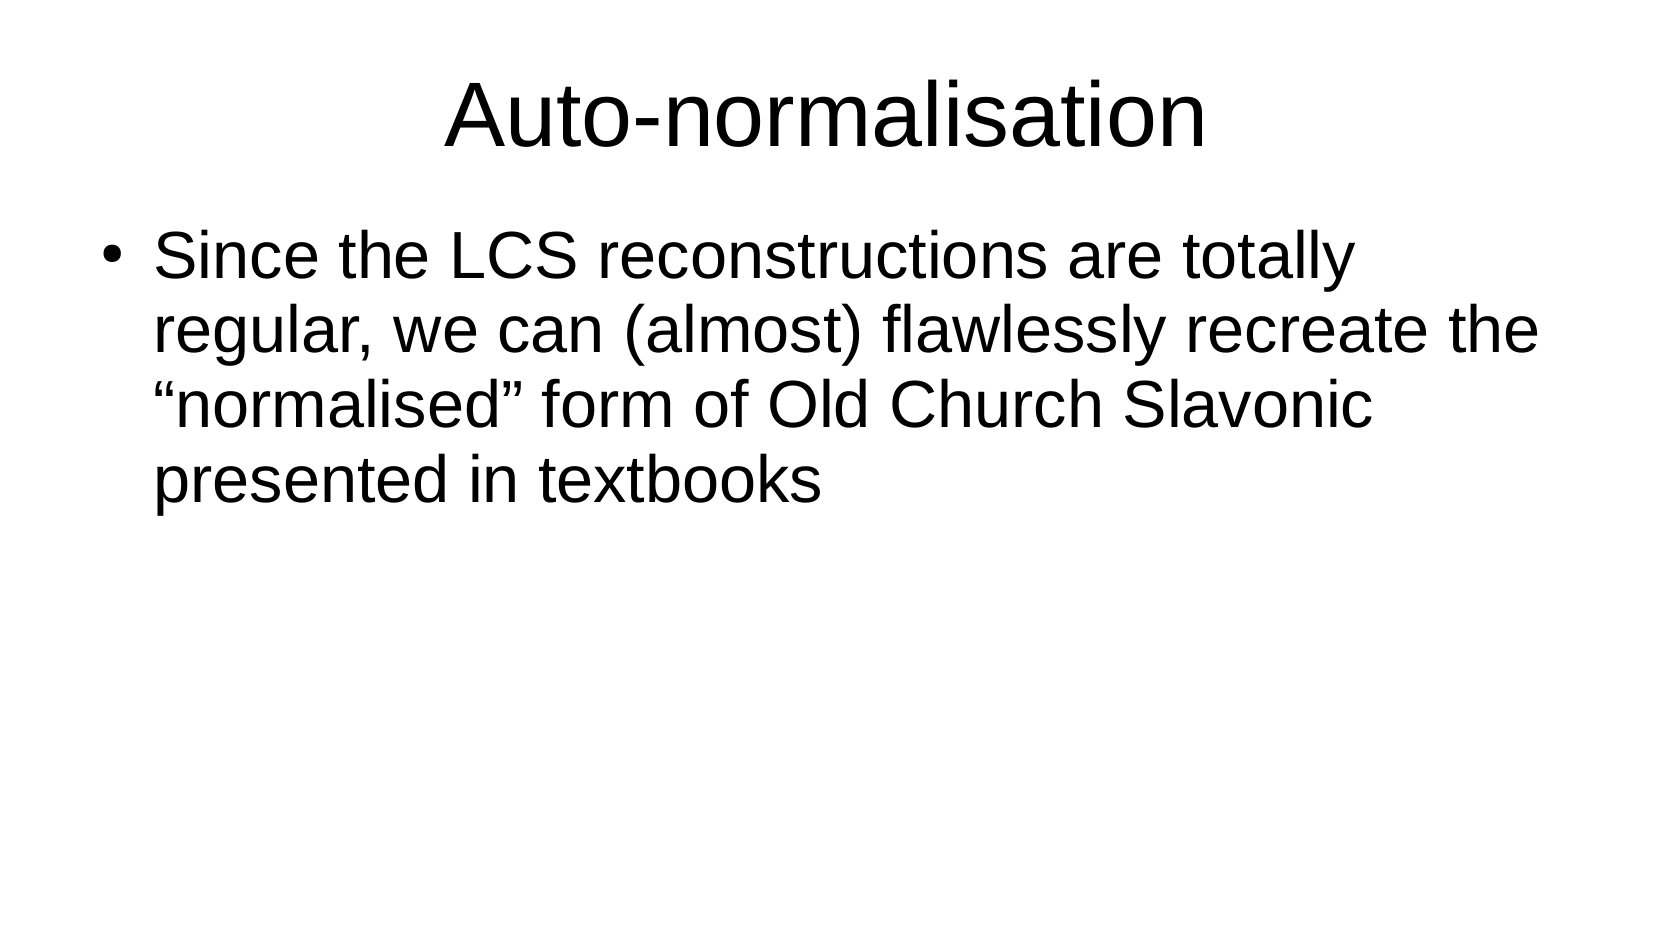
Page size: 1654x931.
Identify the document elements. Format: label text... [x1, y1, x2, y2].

list Since the LCS reconstructions are totally regular, we can (almost) flawlessly recreate the “normalised” form of Old Church Slavonic presented in textbooks [82, 217, 1571, 758]
title Auto-normalisation [82, 37, 1571, 193]
